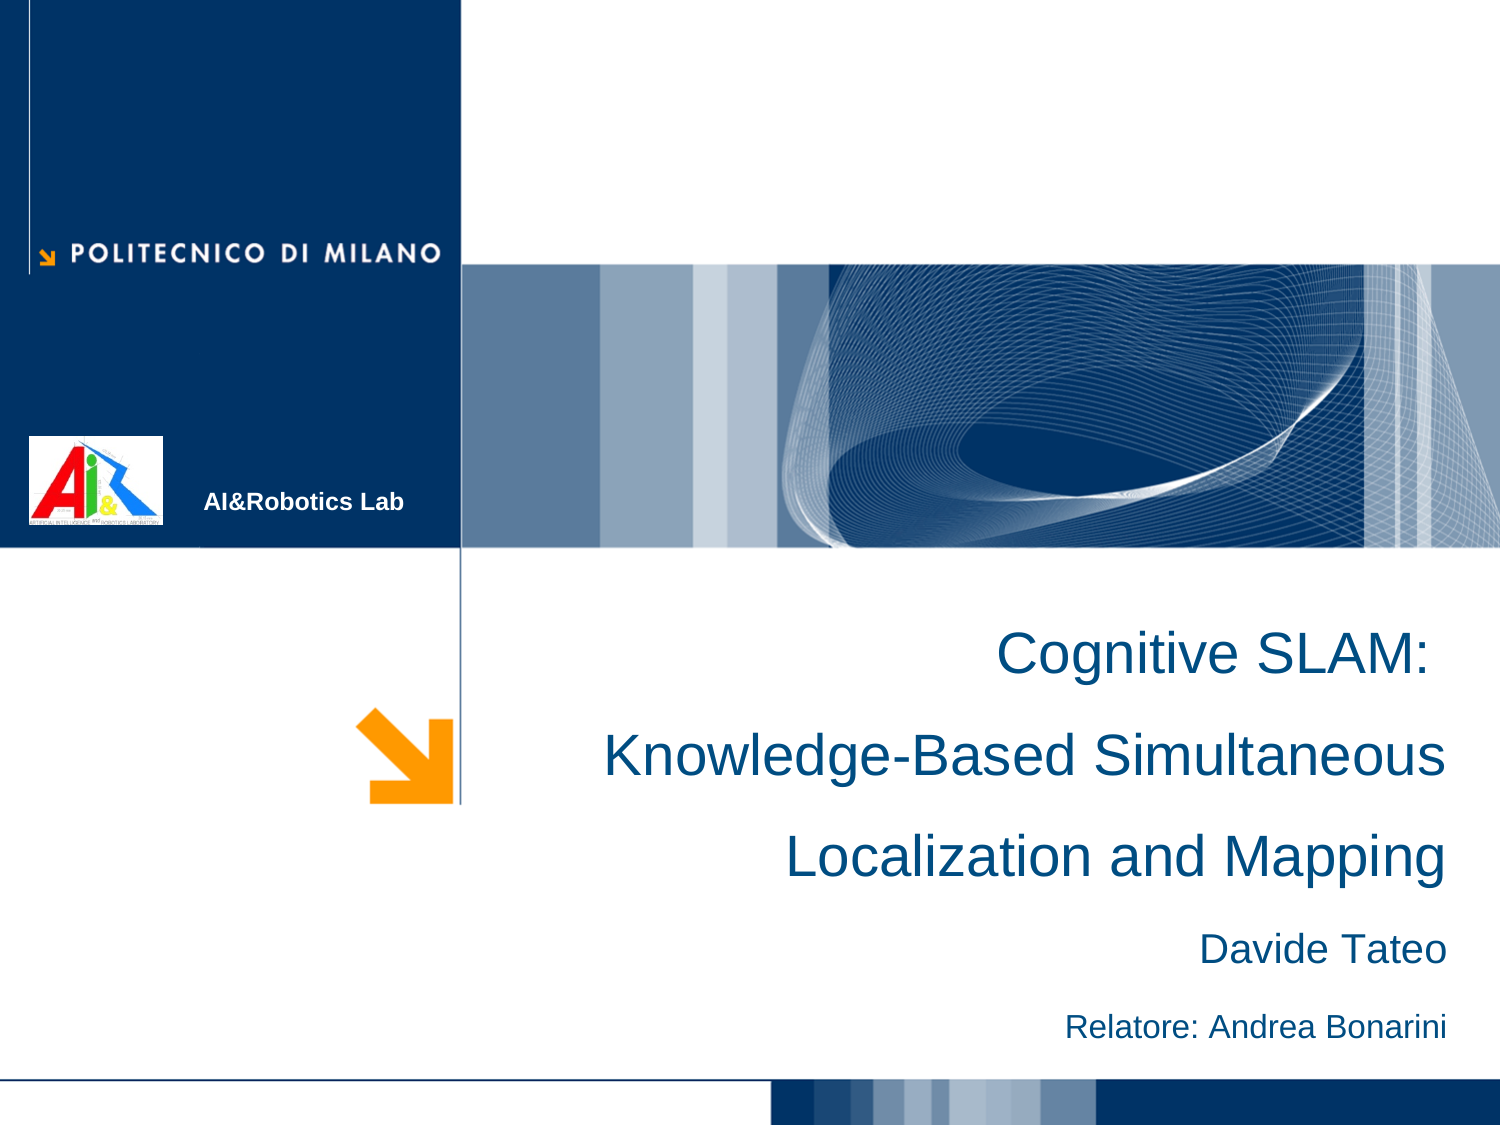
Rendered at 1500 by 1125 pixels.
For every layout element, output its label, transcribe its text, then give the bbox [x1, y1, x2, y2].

picture [0, 0, 1500, 1125]
text_box Cognitive SLAM: Knowledge-Based Simultaneous Localization and Mapping Davide Tateo Relatore: Andrea Bonarini [519, 614, 1463, 1055]
text_box AI&Robotics Lab [188, 480, 453, 524]
